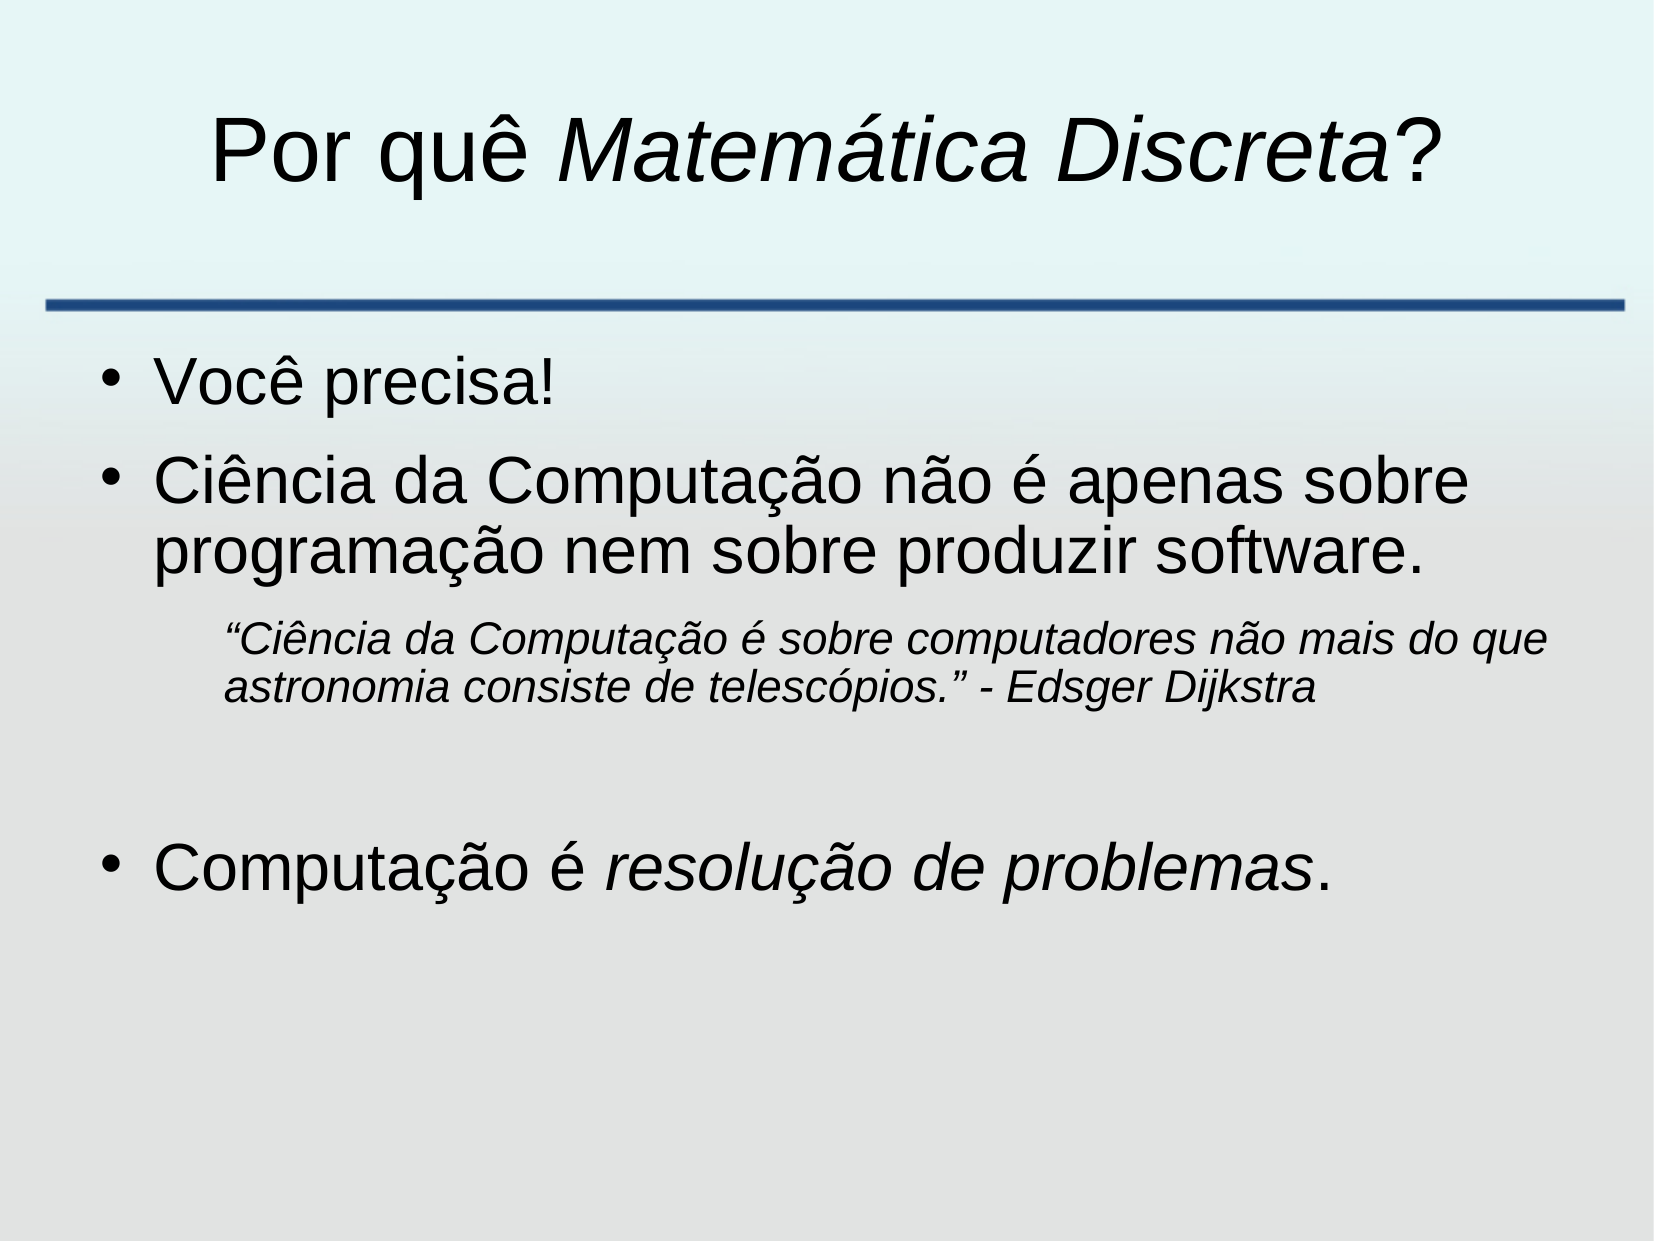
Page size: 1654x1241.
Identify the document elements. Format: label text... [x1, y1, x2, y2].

picture [0, 0, 1654, 1241]
list Você precisa! Ciência da Computação não é apenas sobre programação nem sobre produzir software. “Ciência da Computação é sobre computadores não mais do que astronomia consiste de telescópios.” - Edsger Dijkstra Computação é resolução de problemas. [82, 349, 1618, 1153]
title Por quê Matemática Discreta? [29, 56, 1625, 249]
